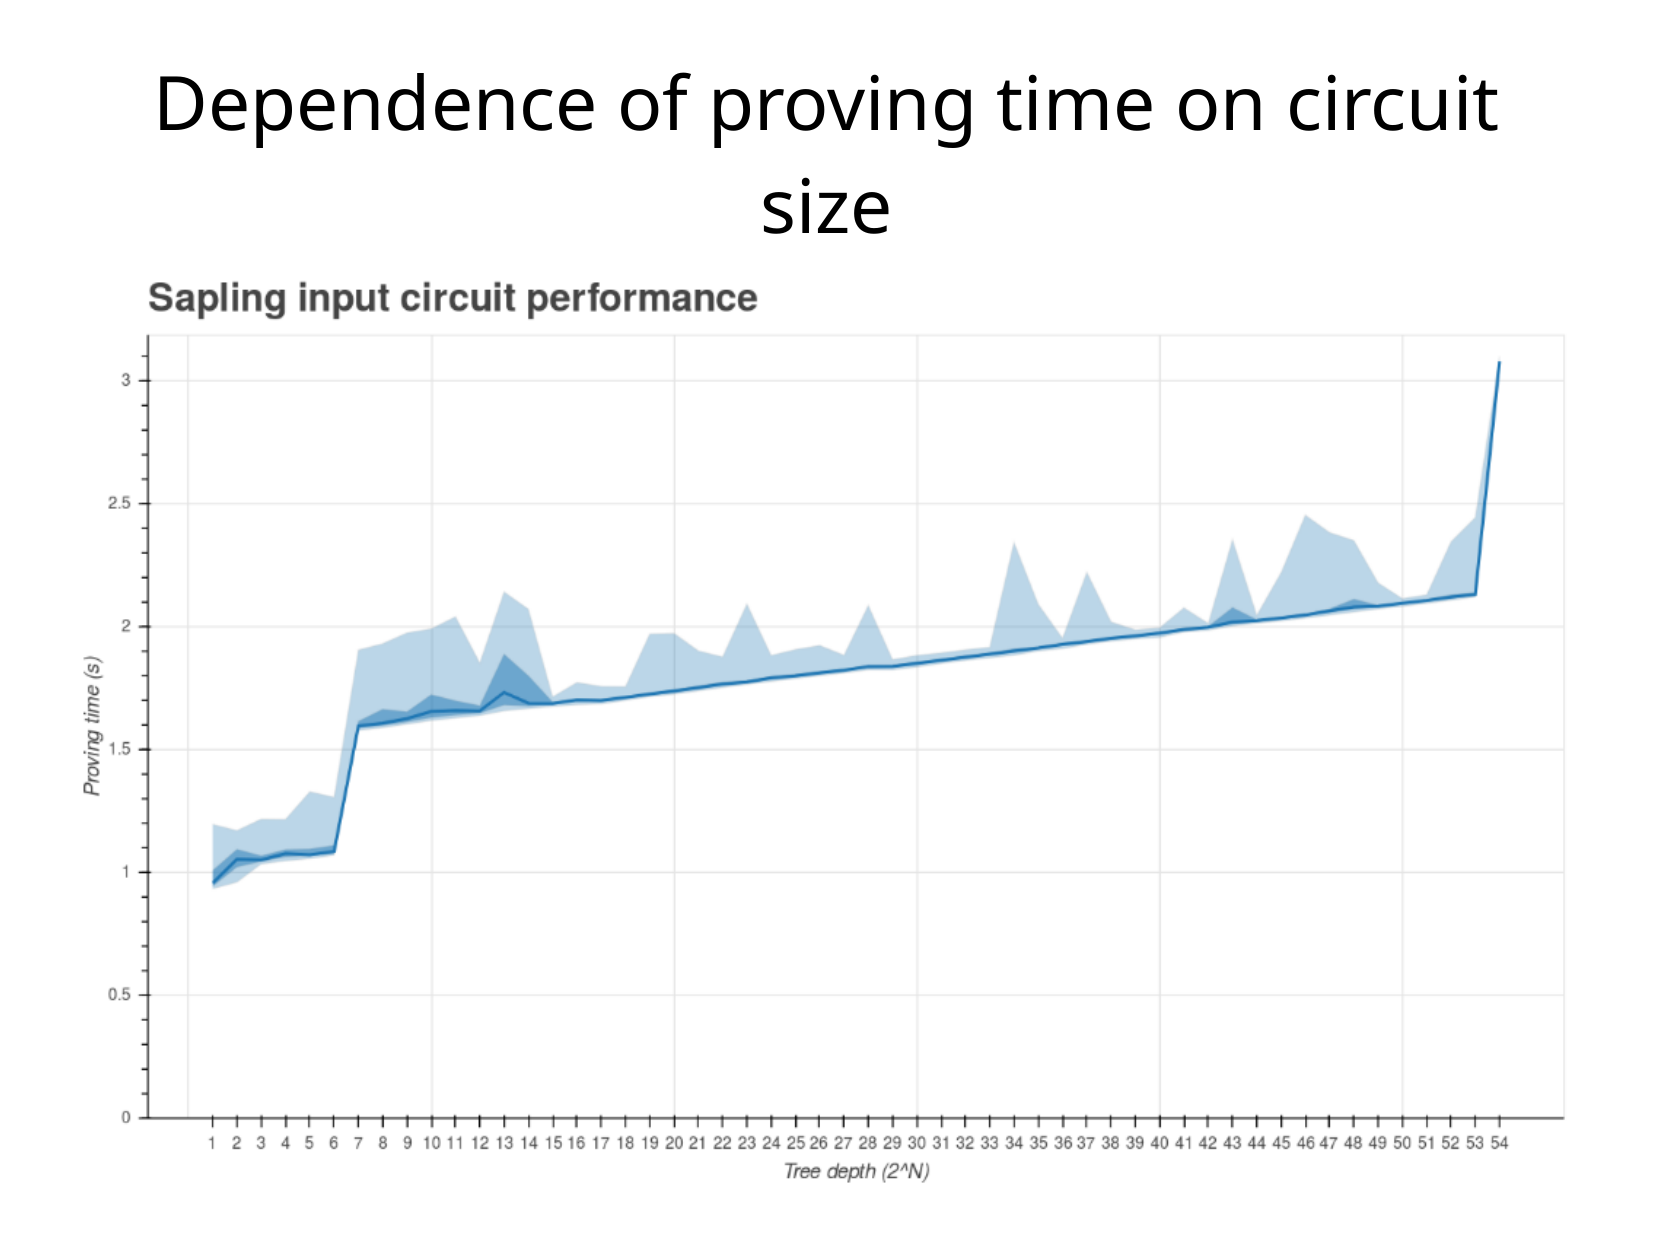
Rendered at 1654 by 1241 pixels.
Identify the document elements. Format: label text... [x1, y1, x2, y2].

picture [59, 271, 1616, 1193]
title Dependence of proving time on circuit size [82, 49, 1571, 257]
